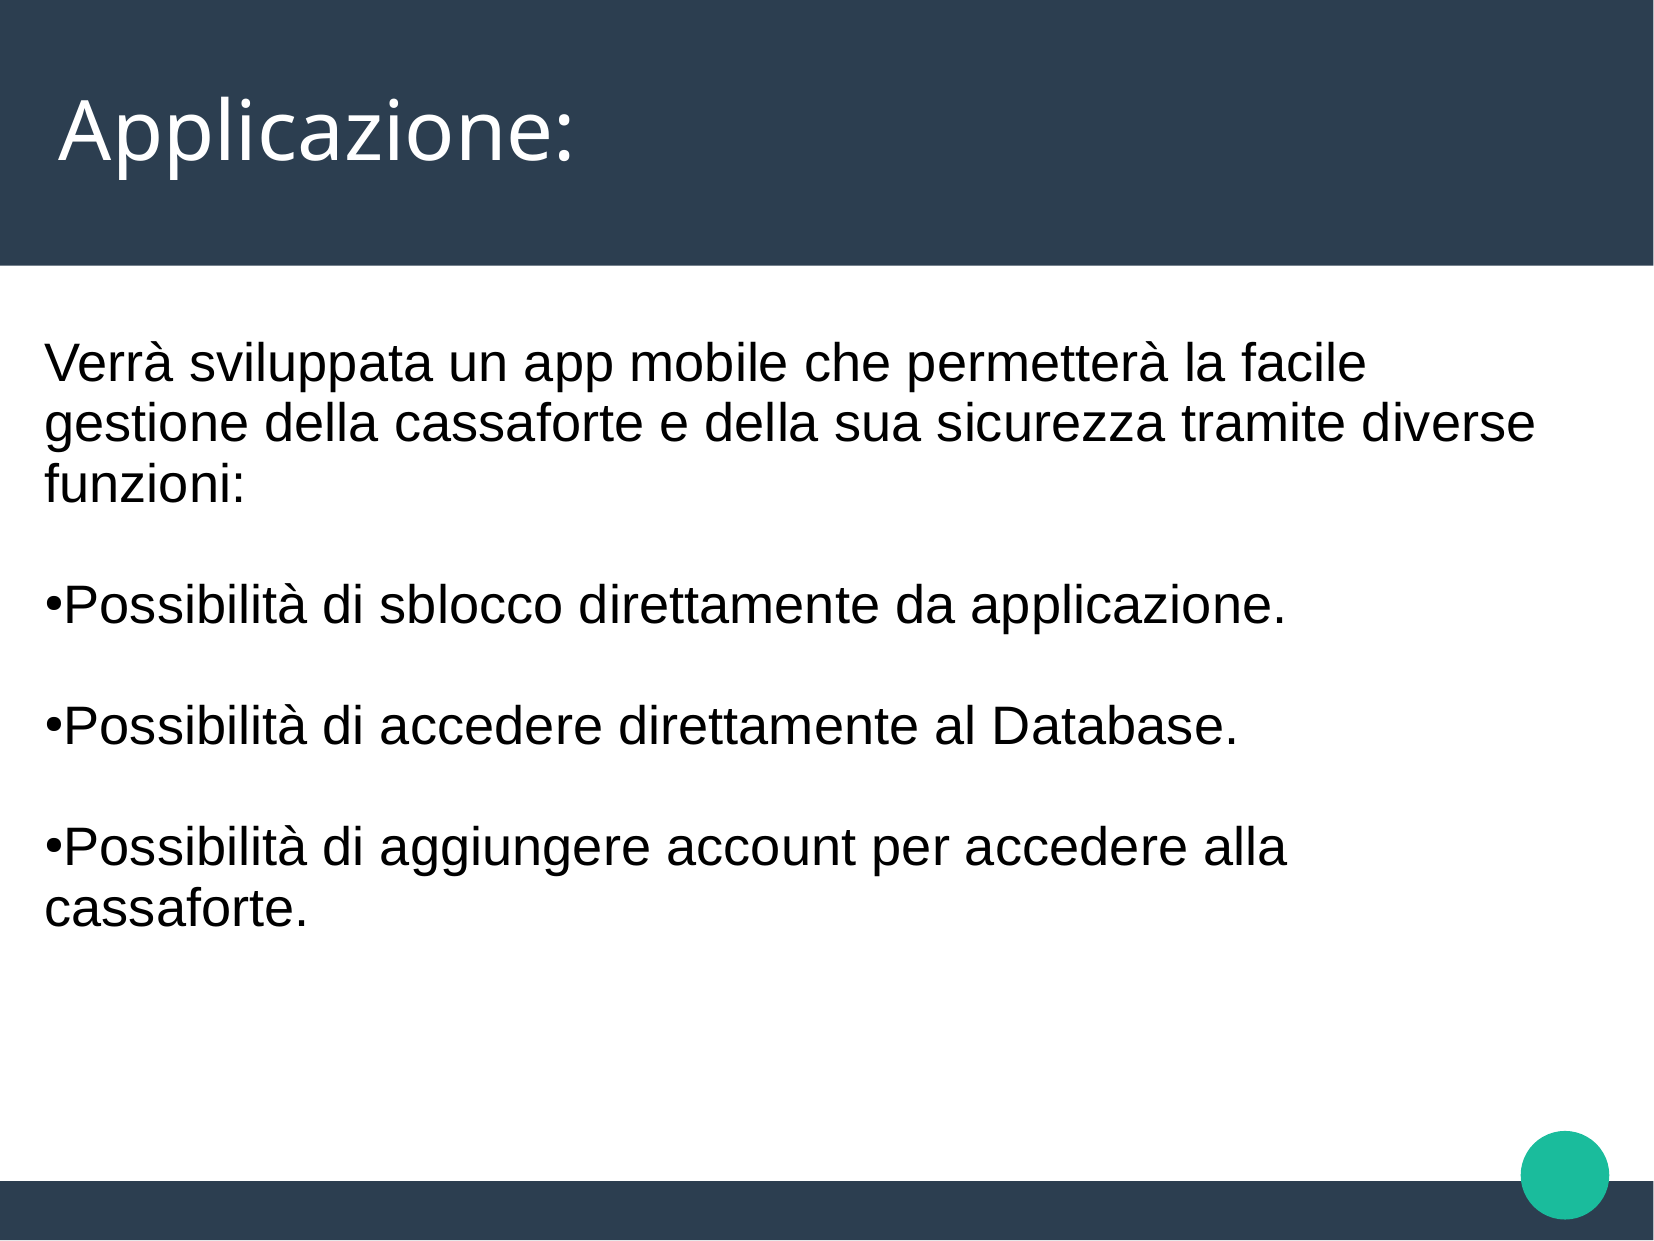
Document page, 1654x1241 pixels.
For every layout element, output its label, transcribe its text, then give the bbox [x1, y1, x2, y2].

text_box Verrà sviluppata un app mobile che permetterà la facile gestione della cassaforte e della sua sicurezza tramite diverse funzioni: Possibilità di sblocco direttamente da applicazione. Possibilità di accedere direttamente al Database. Possibilità di aggiungere account per accedere alla cassaforte. [29, 324, 1565, 1067]
subtitle Applicazione: [59, 49, 739, 207]
